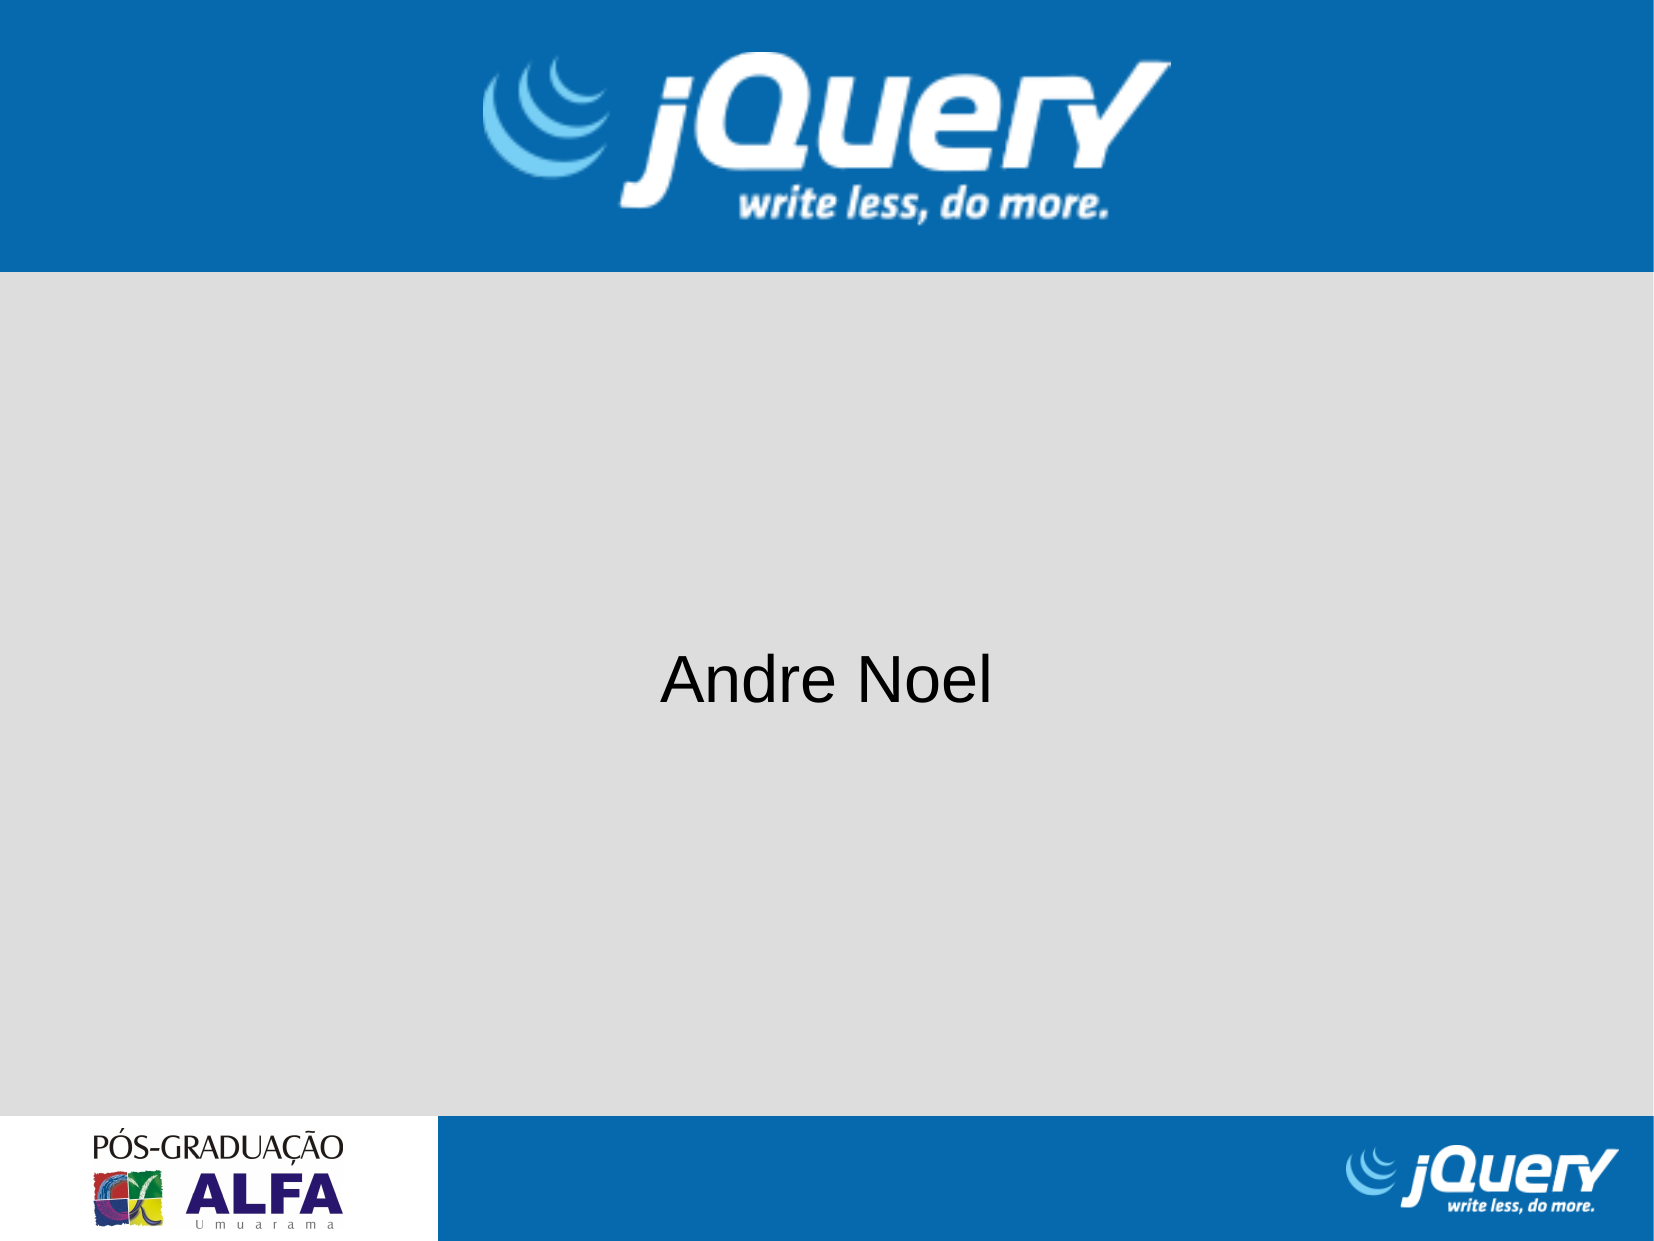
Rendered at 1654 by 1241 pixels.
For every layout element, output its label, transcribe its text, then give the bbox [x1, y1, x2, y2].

subtitle Andre Noel [82, 320, 1571, 1040]
picture [0, 0, 1654, 272]
picture [93, 1128, 343, 1229]
picture [438, 1116, 1654, 1241]
